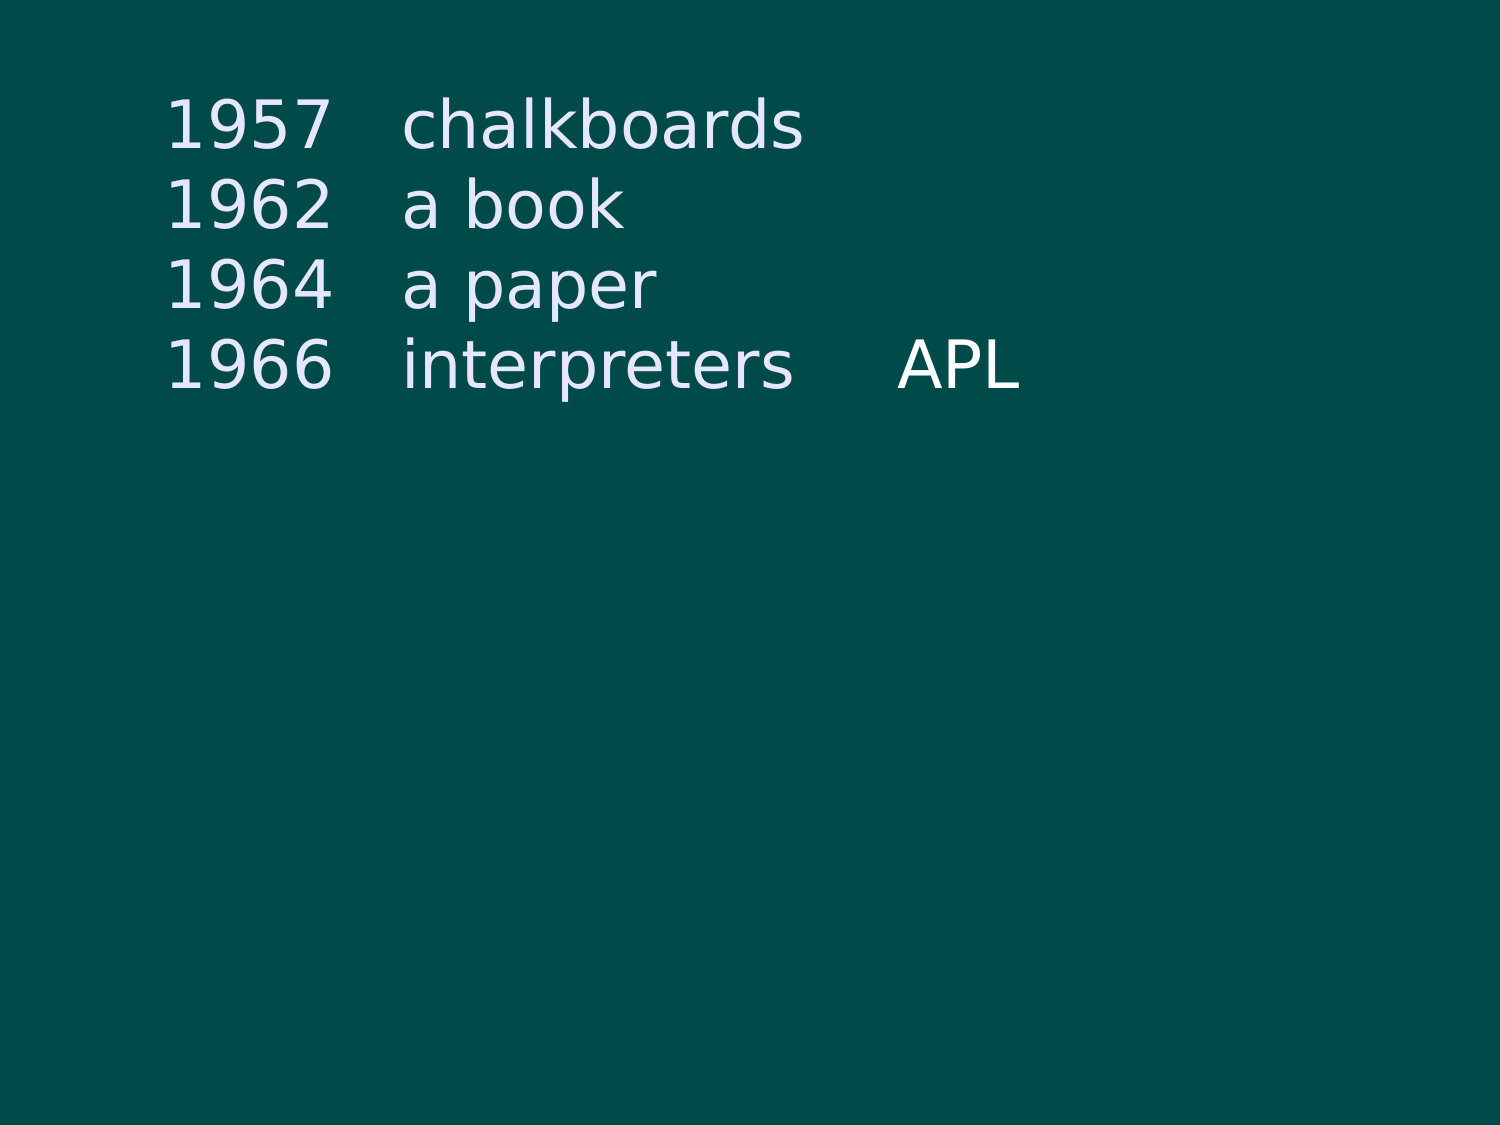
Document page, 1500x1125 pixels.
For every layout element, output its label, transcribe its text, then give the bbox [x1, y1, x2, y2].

text_box 1957 1962 1964 1966 [150, 74, 406, 490]
text_box chalkboards a book a paper interpreters [386, 75, 882, 410]
text_box APL [882, 75, 1456, 410]
